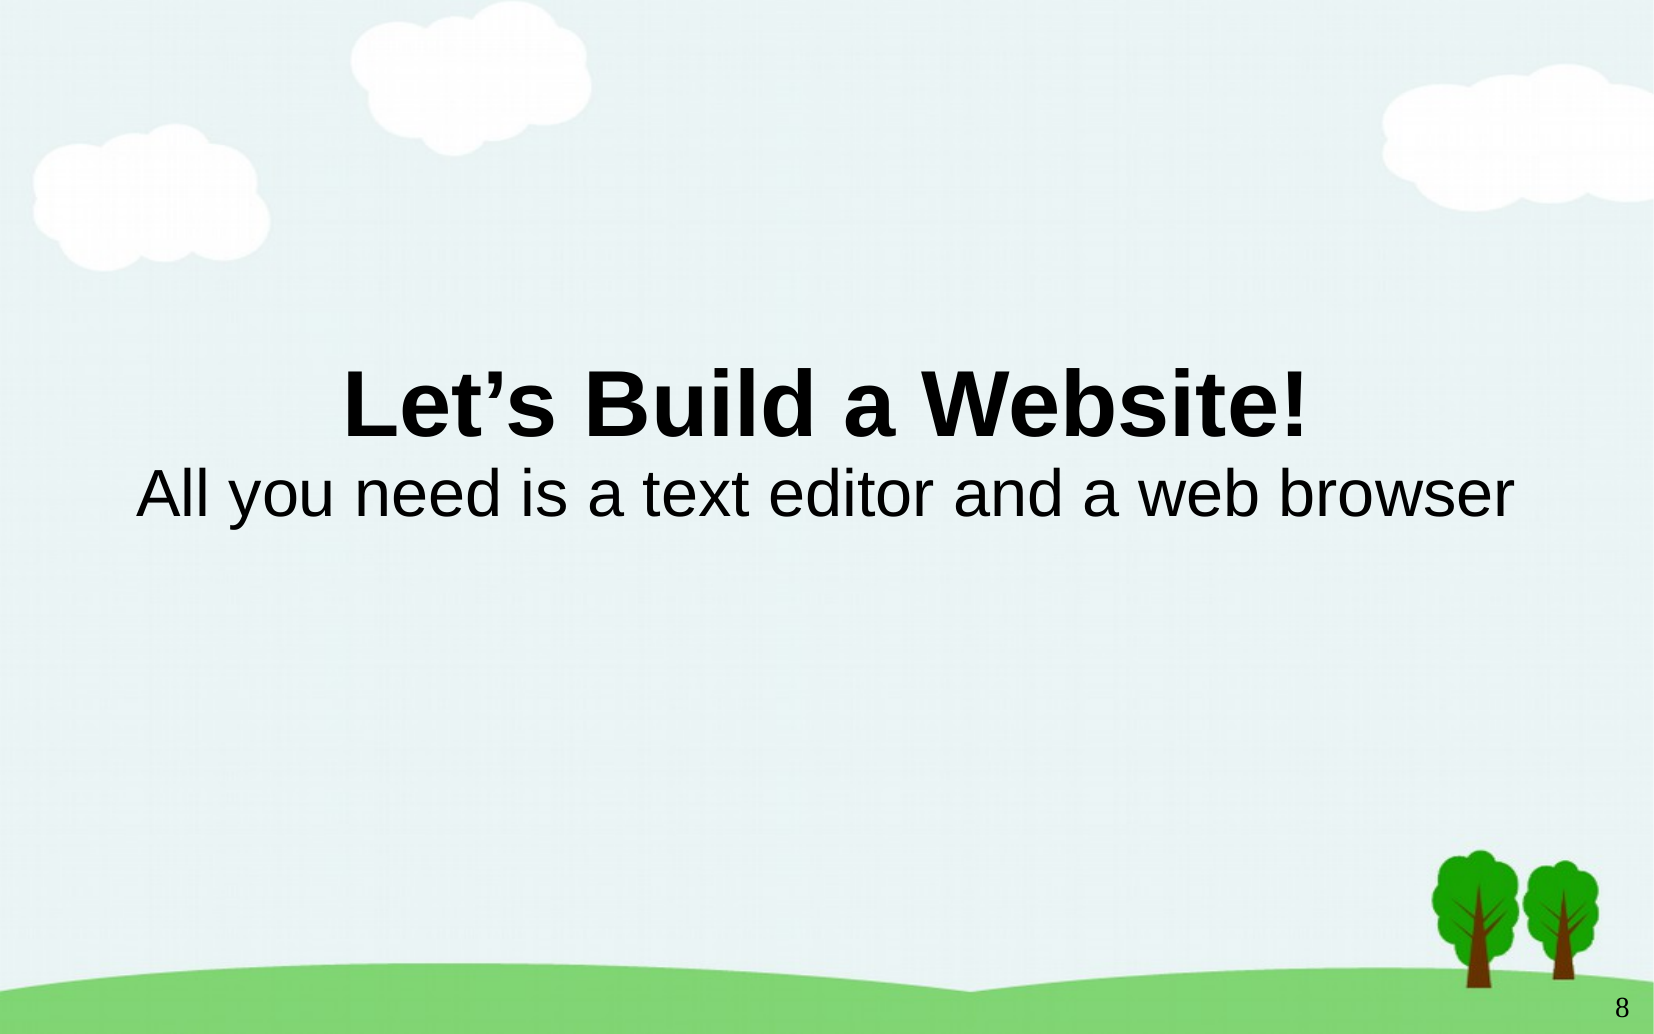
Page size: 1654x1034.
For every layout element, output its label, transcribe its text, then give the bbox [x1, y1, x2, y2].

picture [0, 0, 1654, 1034]
subtitle Let’s Build a Website! All you need is a text editor and a web browser [82, 41, 1571, 842]
